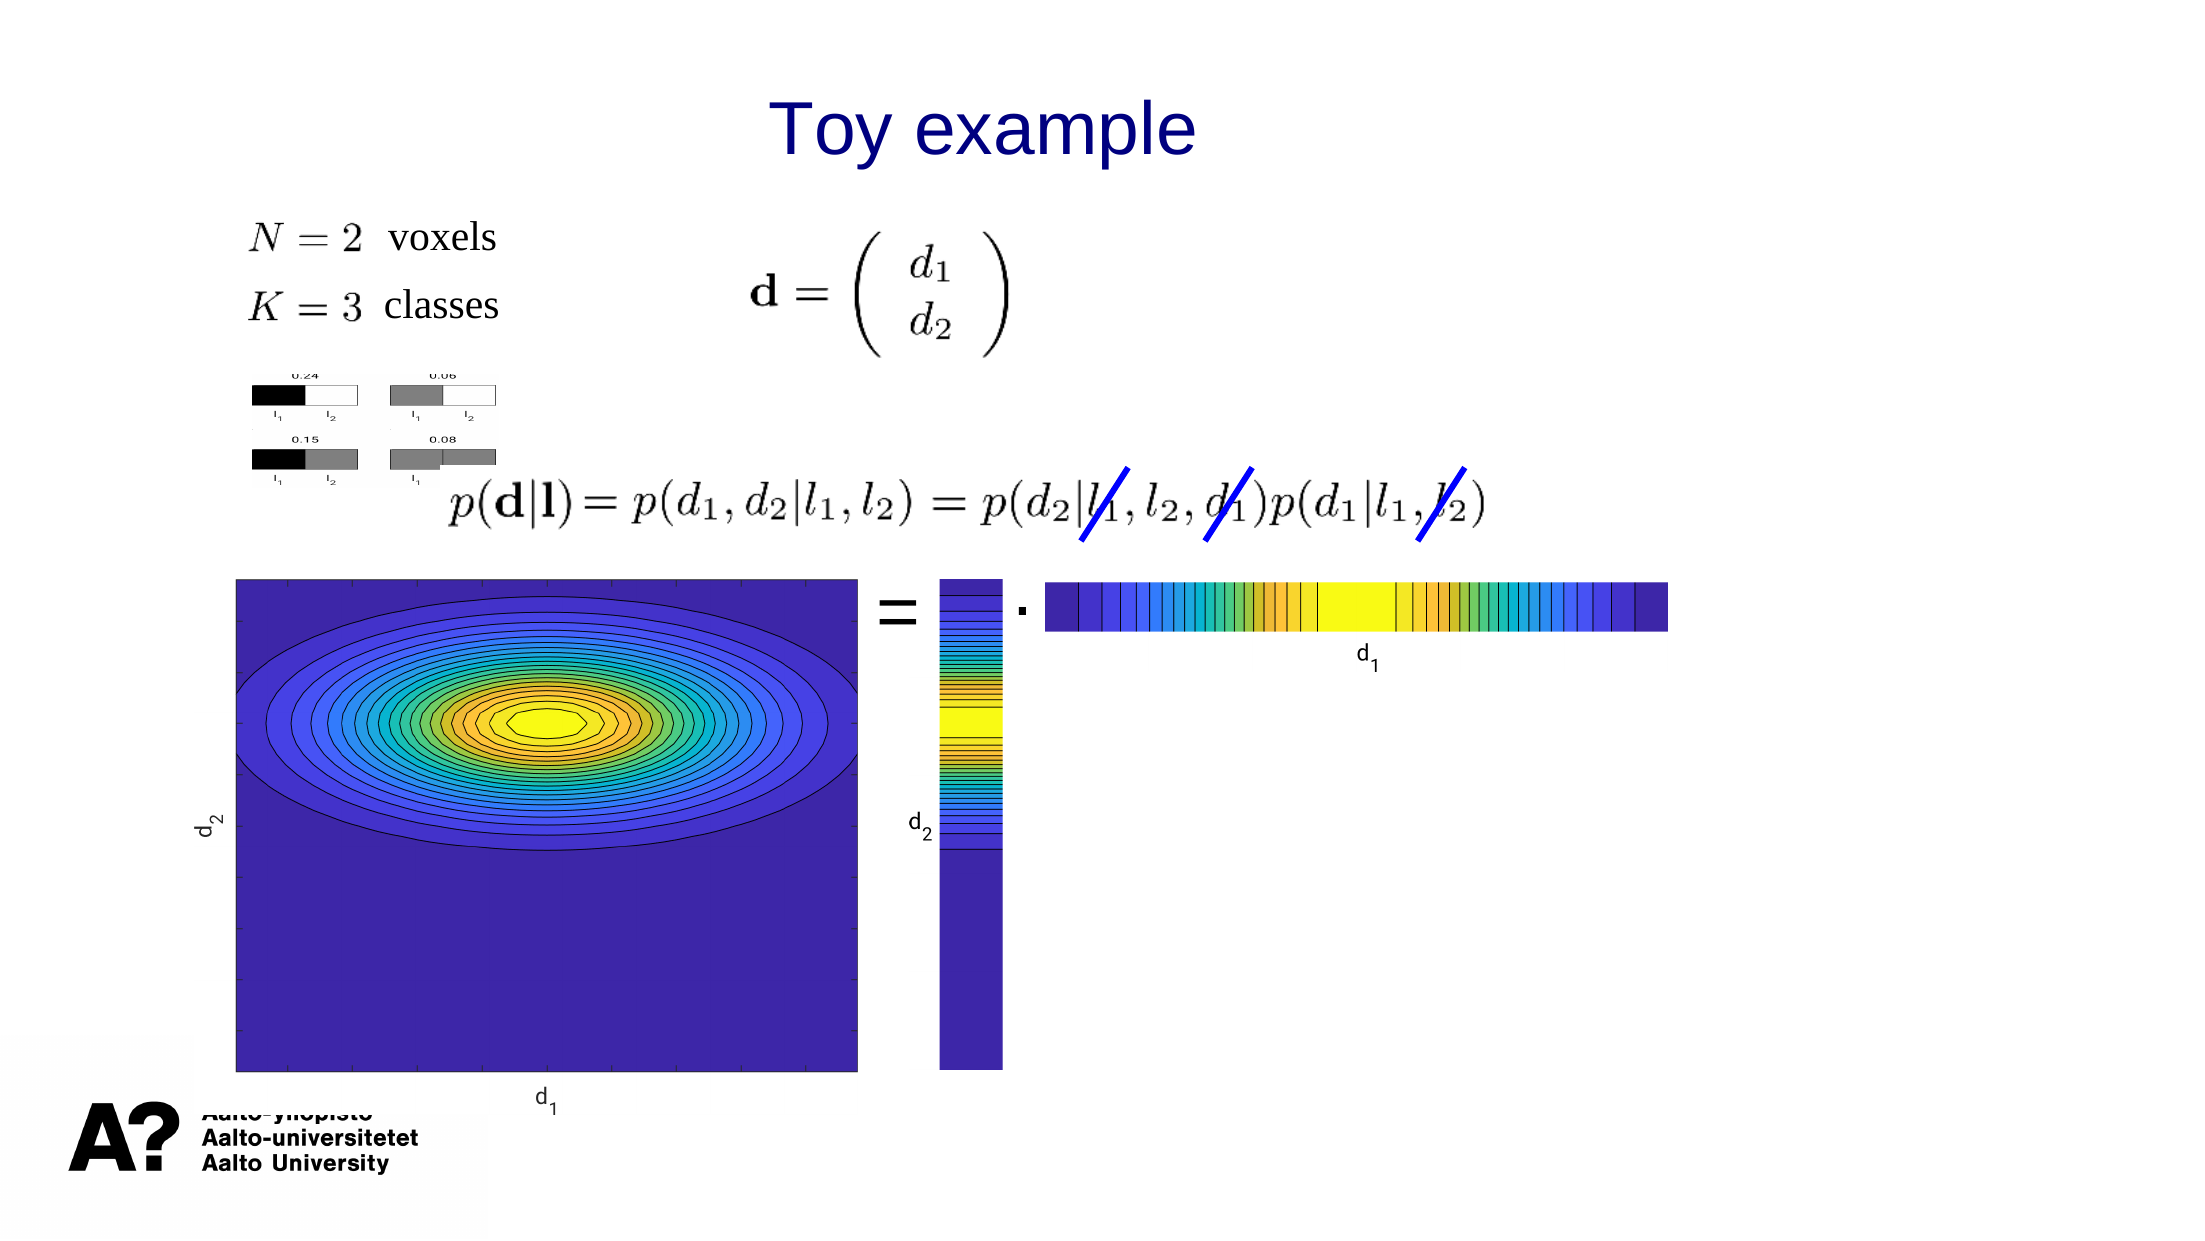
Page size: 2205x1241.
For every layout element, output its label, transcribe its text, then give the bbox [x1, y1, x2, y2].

title Toy example [326, 65, 1640, 179]
picture [909, 579, 1003, 1070]
picture [224, 203, 404, 338]
text_box voxels [373, 201, 513, 267]
picture [1073, 582, 1668, 672]
text_box = [861, 554, 937, 695]
picture [252, 374, 1496, 544]
text_box classes [369, 268, 515, 335]
text_box . [997, 533, 1073, 674]
picture [739, 224, 1019, 366]
picture [0, 579, 858, 1239]
